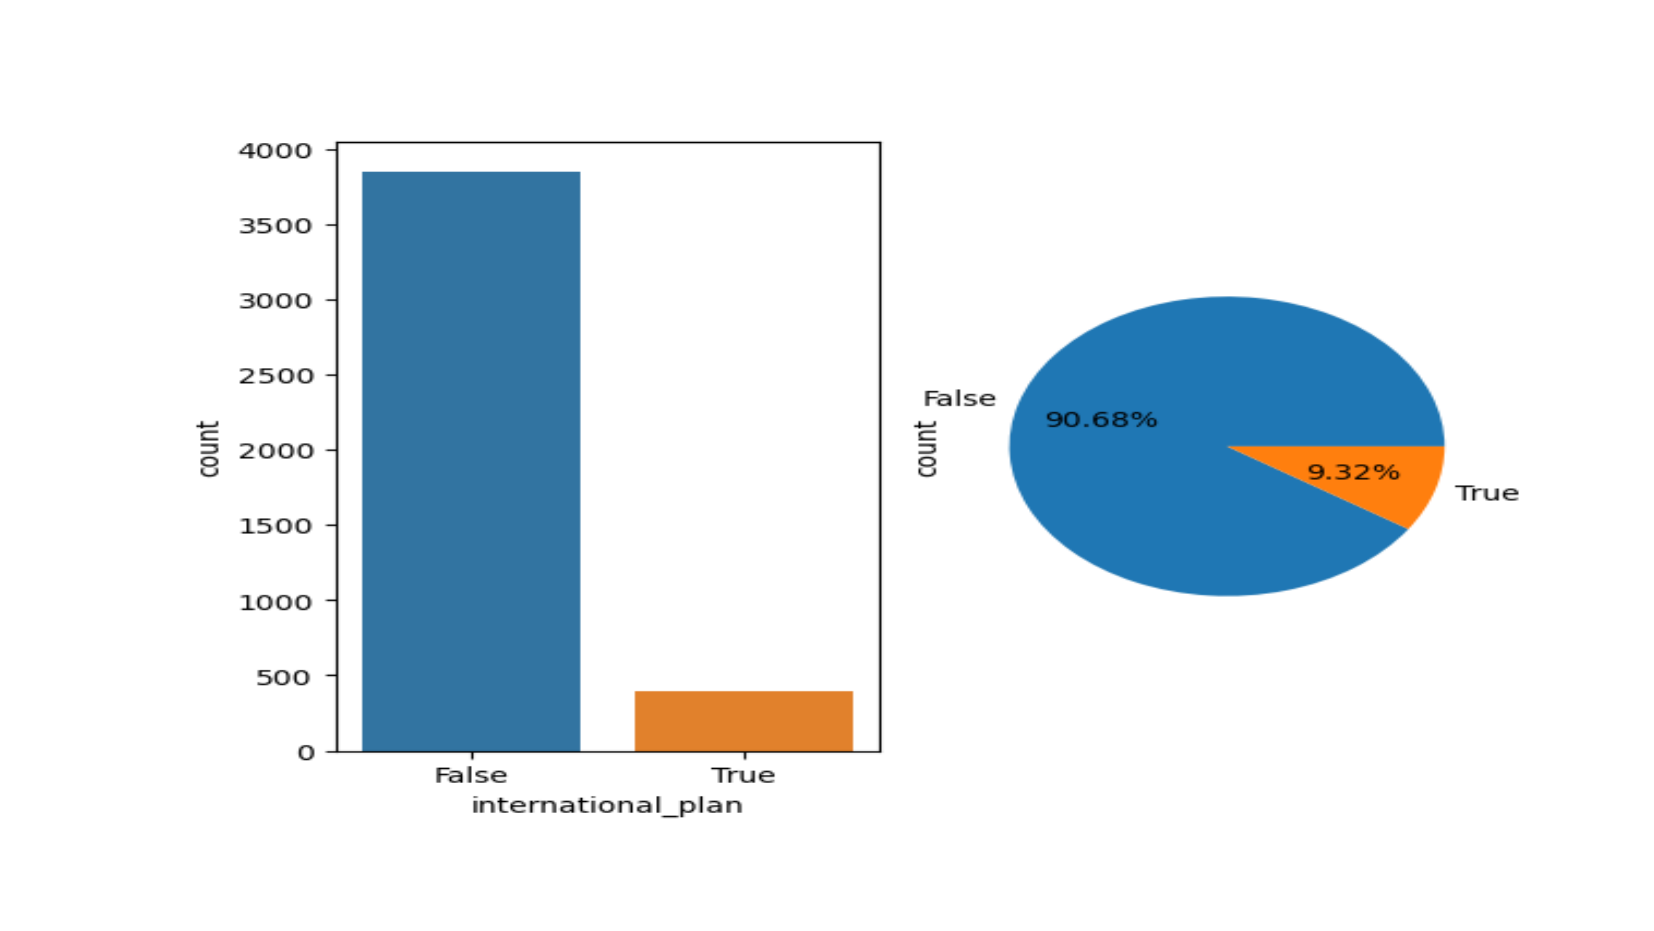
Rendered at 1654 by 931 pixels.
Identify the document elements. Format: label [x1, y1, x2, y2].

picture [173, 127, 1543, 831]
